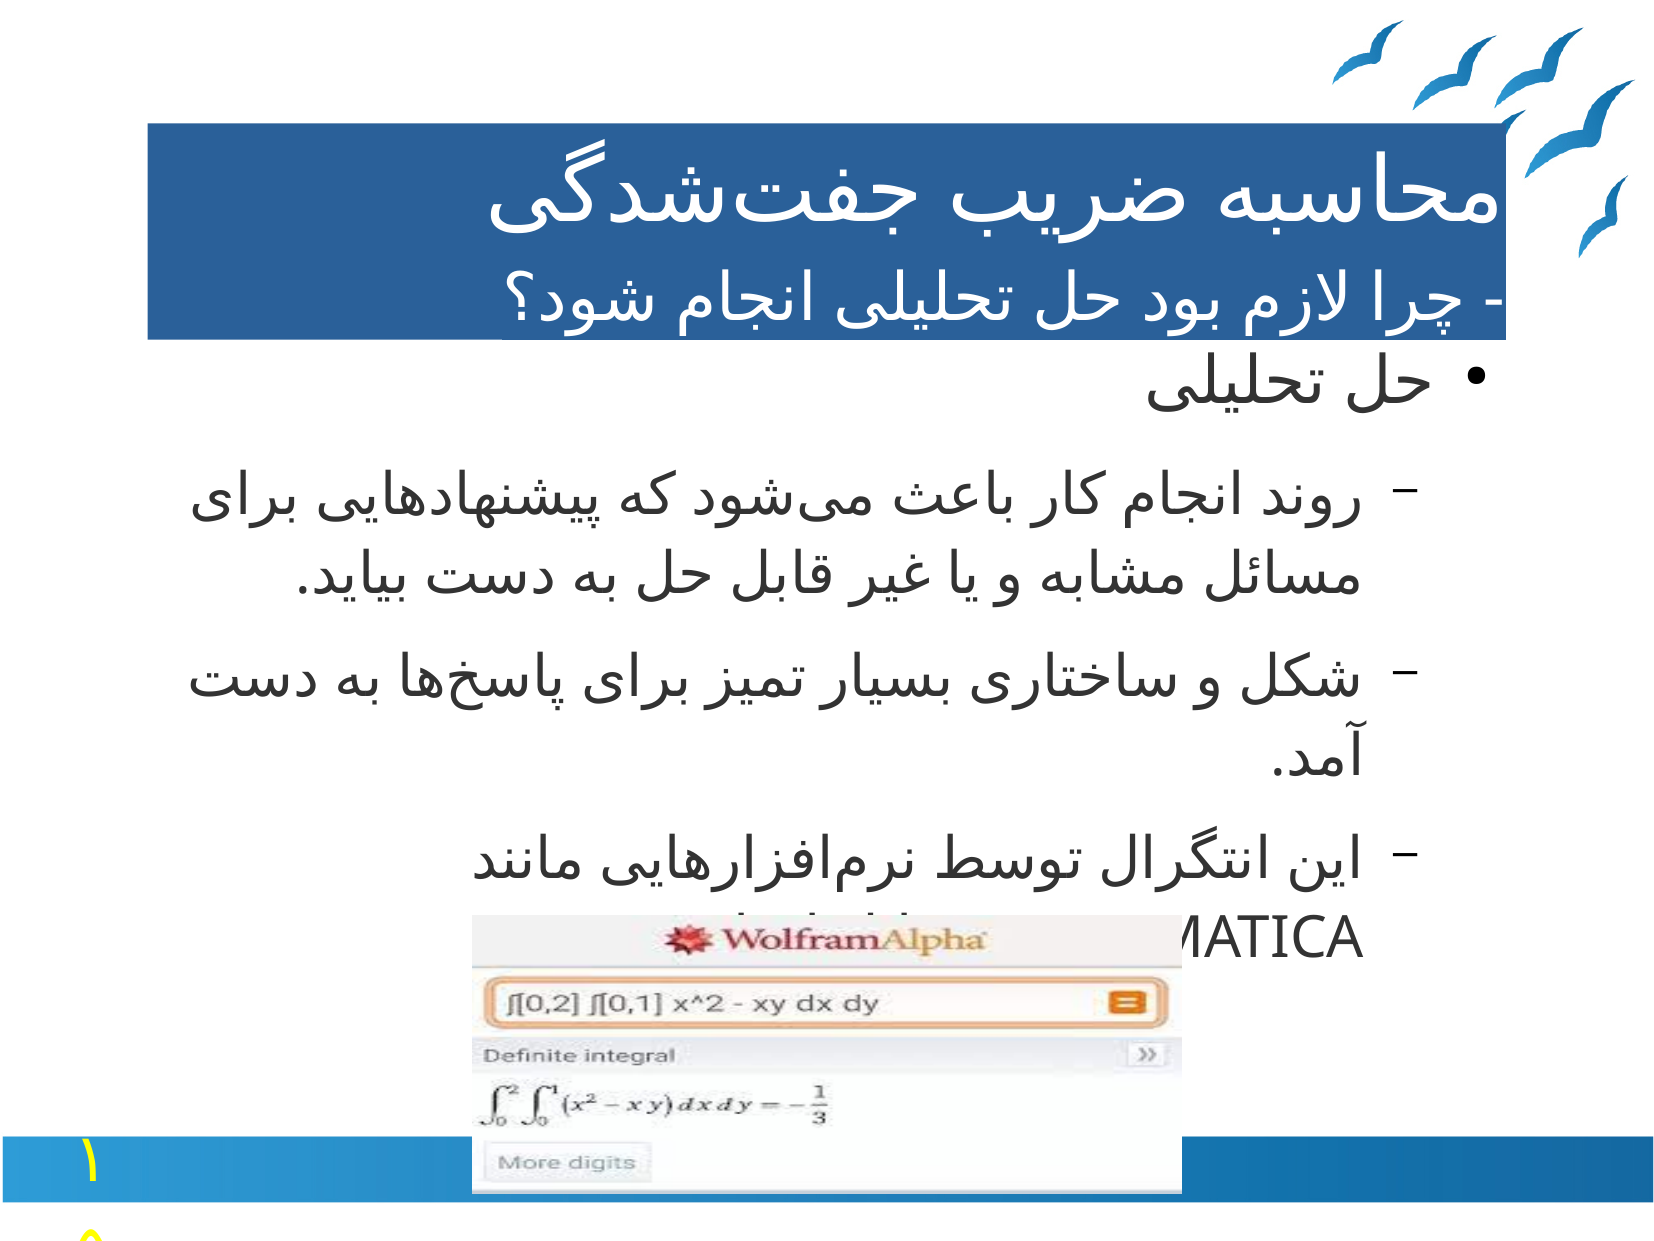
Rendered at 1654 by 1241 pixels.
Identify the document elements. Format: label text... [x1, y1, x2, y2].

title محاسبه ضریب جفت‌شدگی - چرا لازم بود حل تحلیلی انجام شود؟ [147, 123, 1506, 331]
picture [0, 0, 1654, 1241]
text_box ۱۵ [59, 1102, 148, 1241]
list حل تحلیلی روند انجام کار باعث می‌شود که پیشنهادهایی برای مسائل مشابه و یا غیر قابل حل به دست بیاید. شکل و ساختاری بسیار تمیز برای پاسخ‌ها به دست آمد. این انتگرال توسط نرم‌افزارهایی مانند MATHEMATICA قابل انجام نیست. [147, 331, 1506, 1057]
